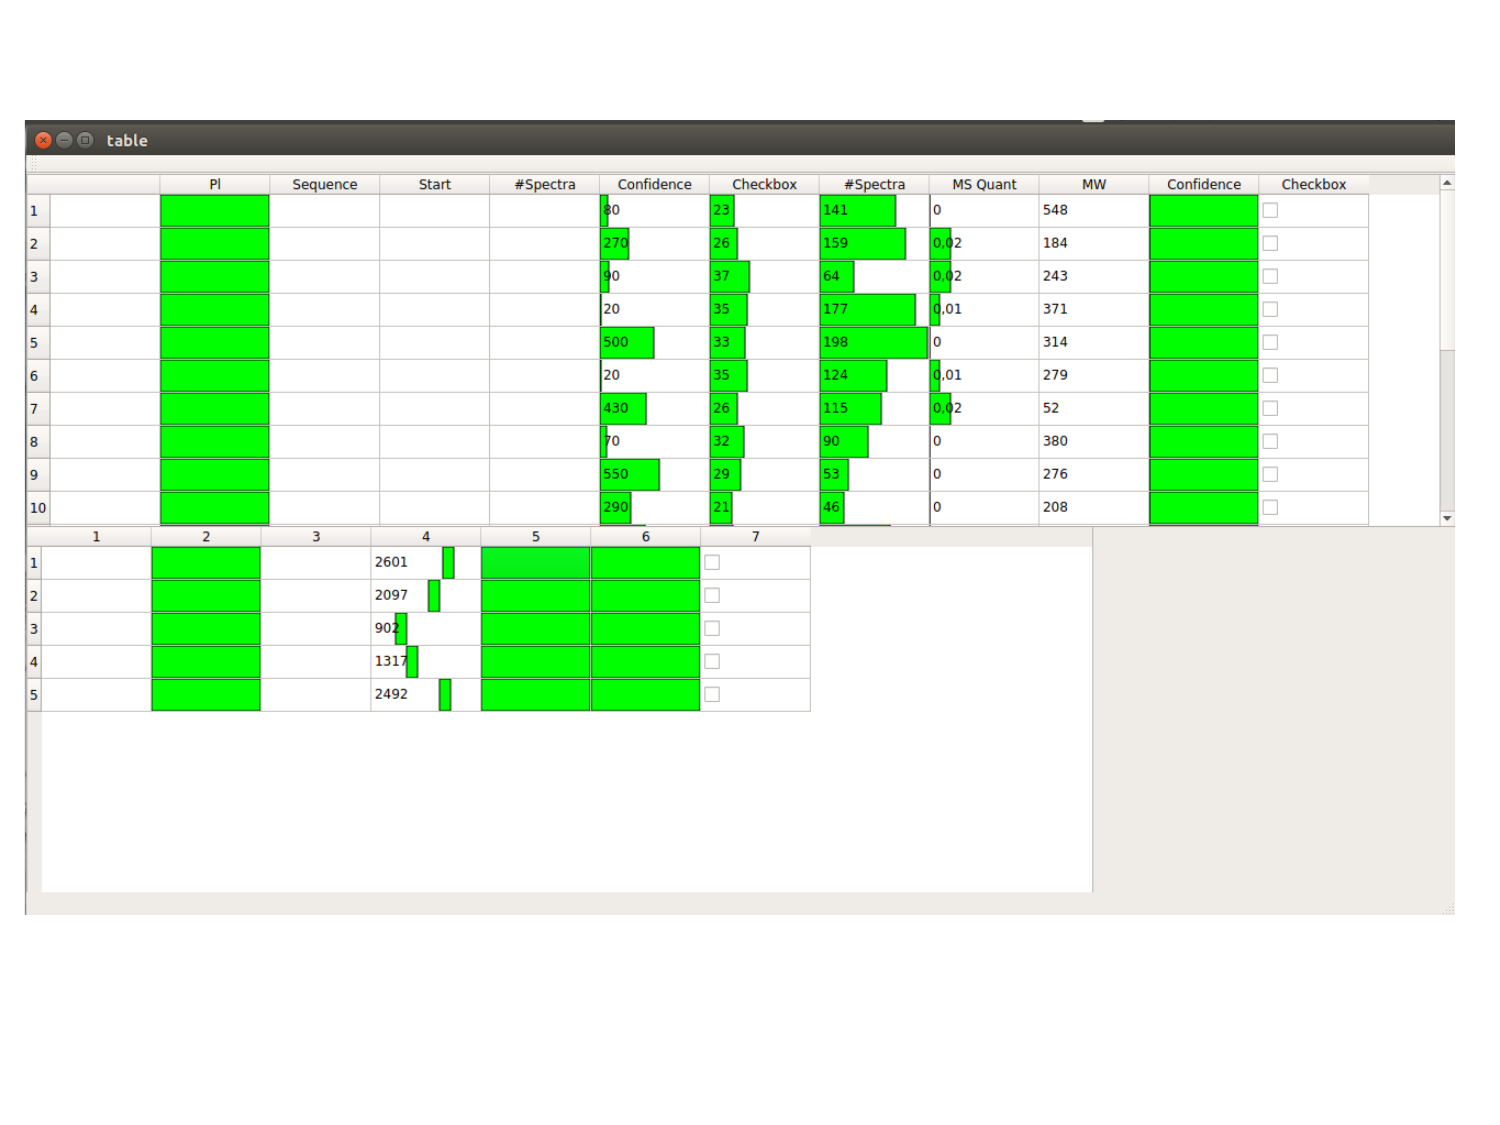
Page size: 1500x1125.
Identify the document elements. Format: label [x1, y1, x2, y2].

picture [24, 120, 1456, 916]
